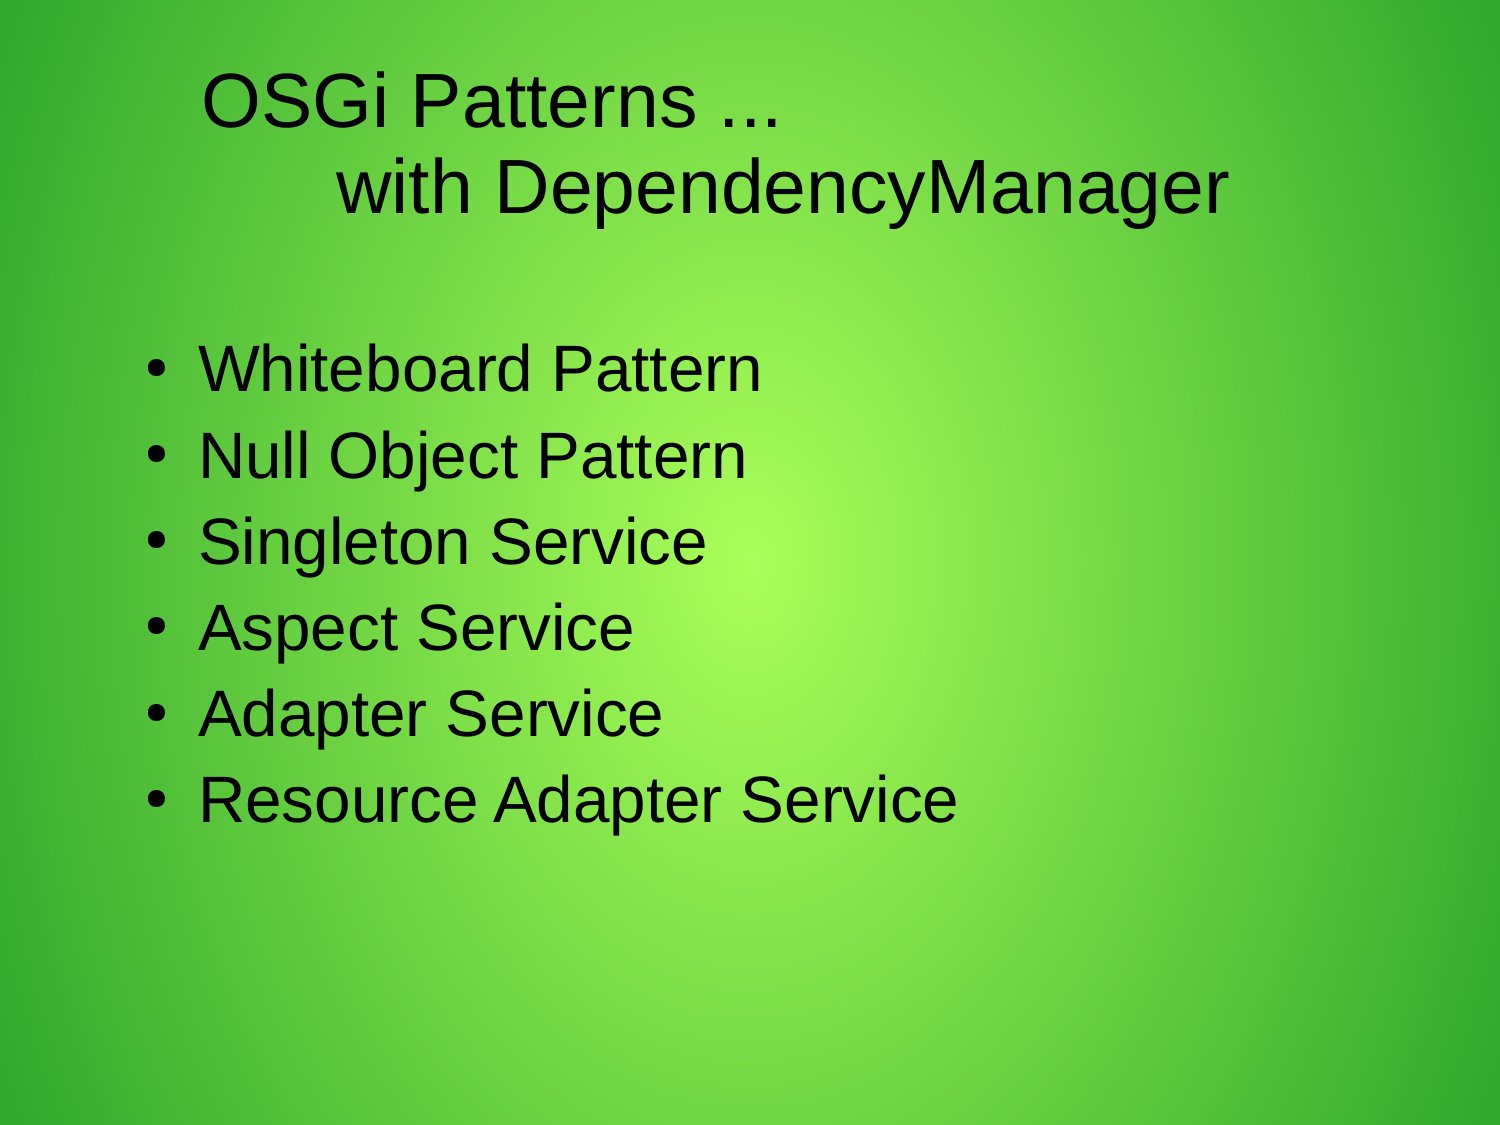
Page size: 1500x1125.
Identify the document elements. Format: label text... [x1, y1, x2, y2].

title OSGi Patterns ... with DependencyManager [112, 42, 1454, 246]
list Whiteboard Pattern Null Object Pattern Singleton Service Aspect Service Adapter Service Resource Adapter Service [112, 324, 1388, 823]
